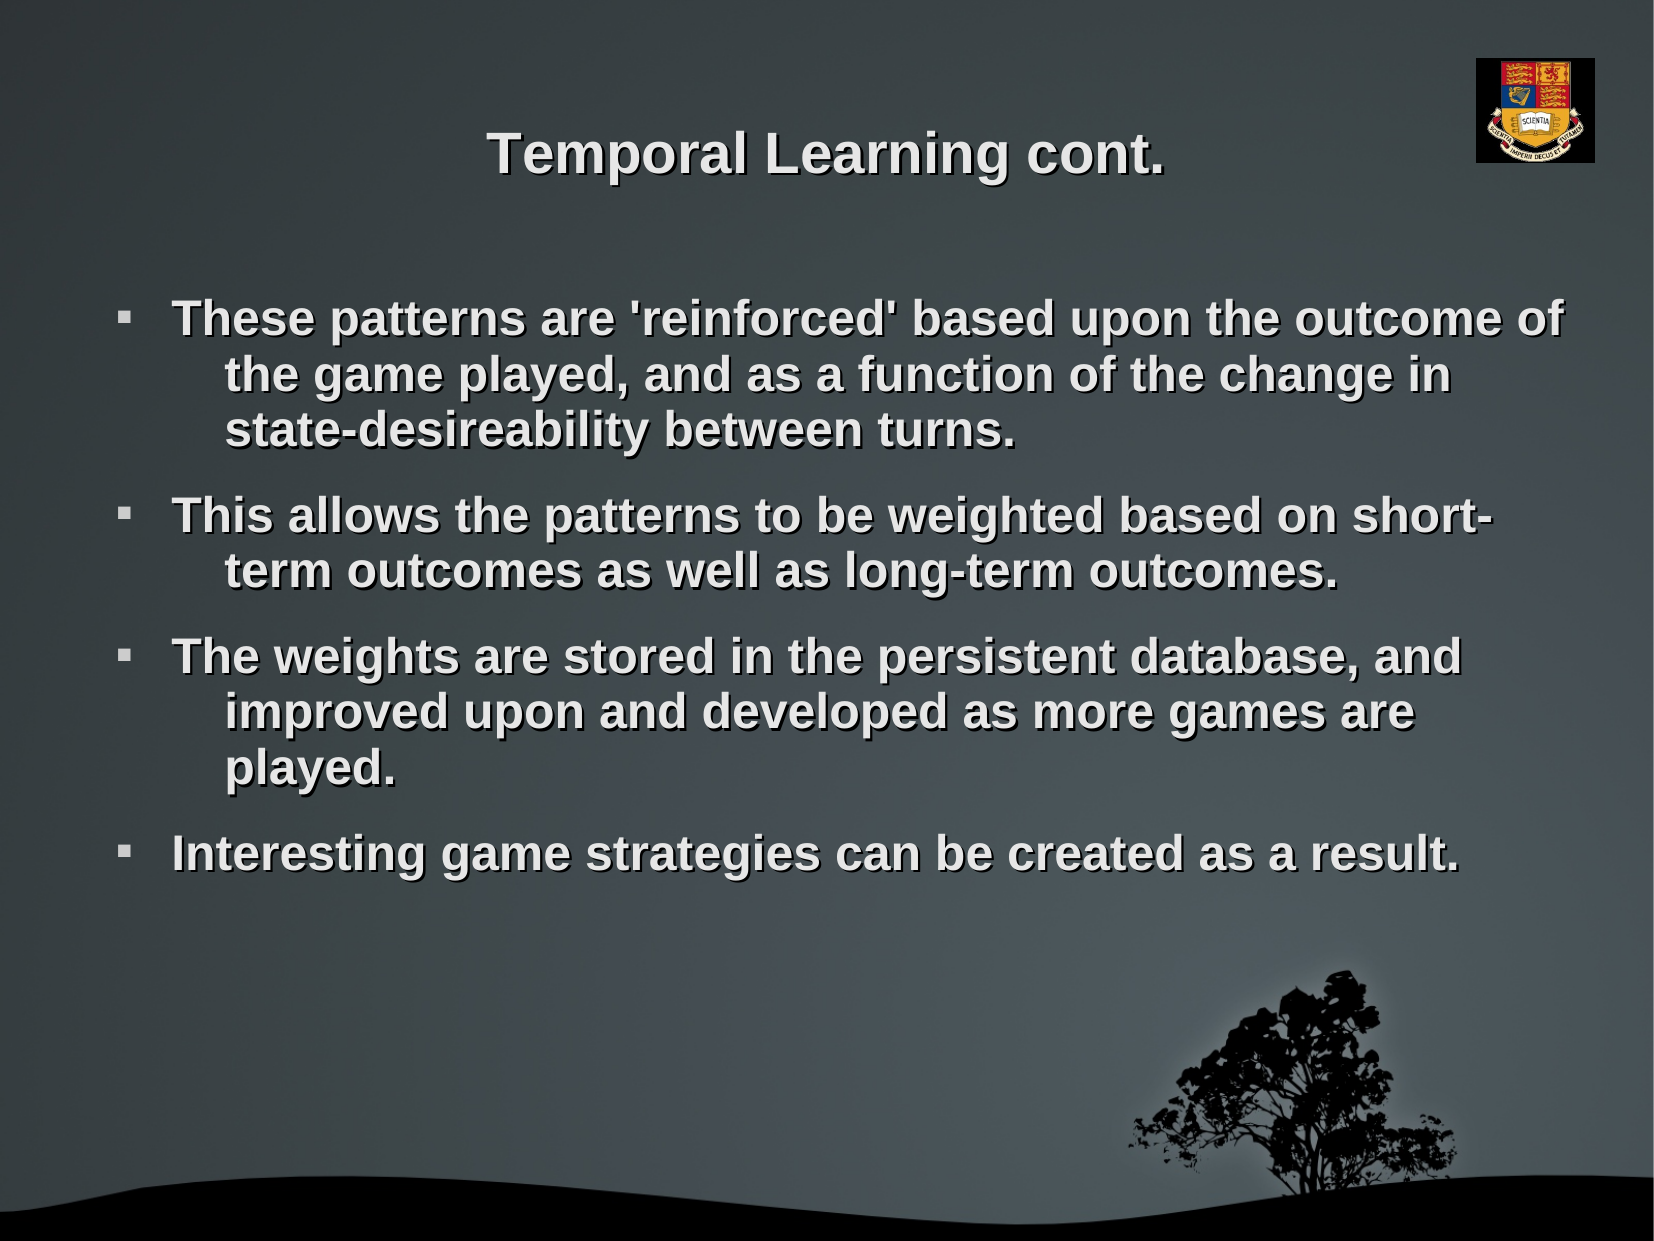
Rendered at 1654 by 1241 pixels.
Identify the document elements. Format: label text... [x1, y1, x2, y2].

title Temporal Learning cont. [82, 49, 1571, 257]
picture [0, 0, 1654, 1241]
list These patterns are 'reinforced' based upon the outcome of the game played, and as a function of the change in state-desireability between turns. This allows the patterns to be weighted based on short-term outcomes as well as long-term outcomes. The weights are stored in the persistent database, and improved upon and developed as more games are played. Interesting game strategies can be created as a result. [82, 290, 1571, 1109]
